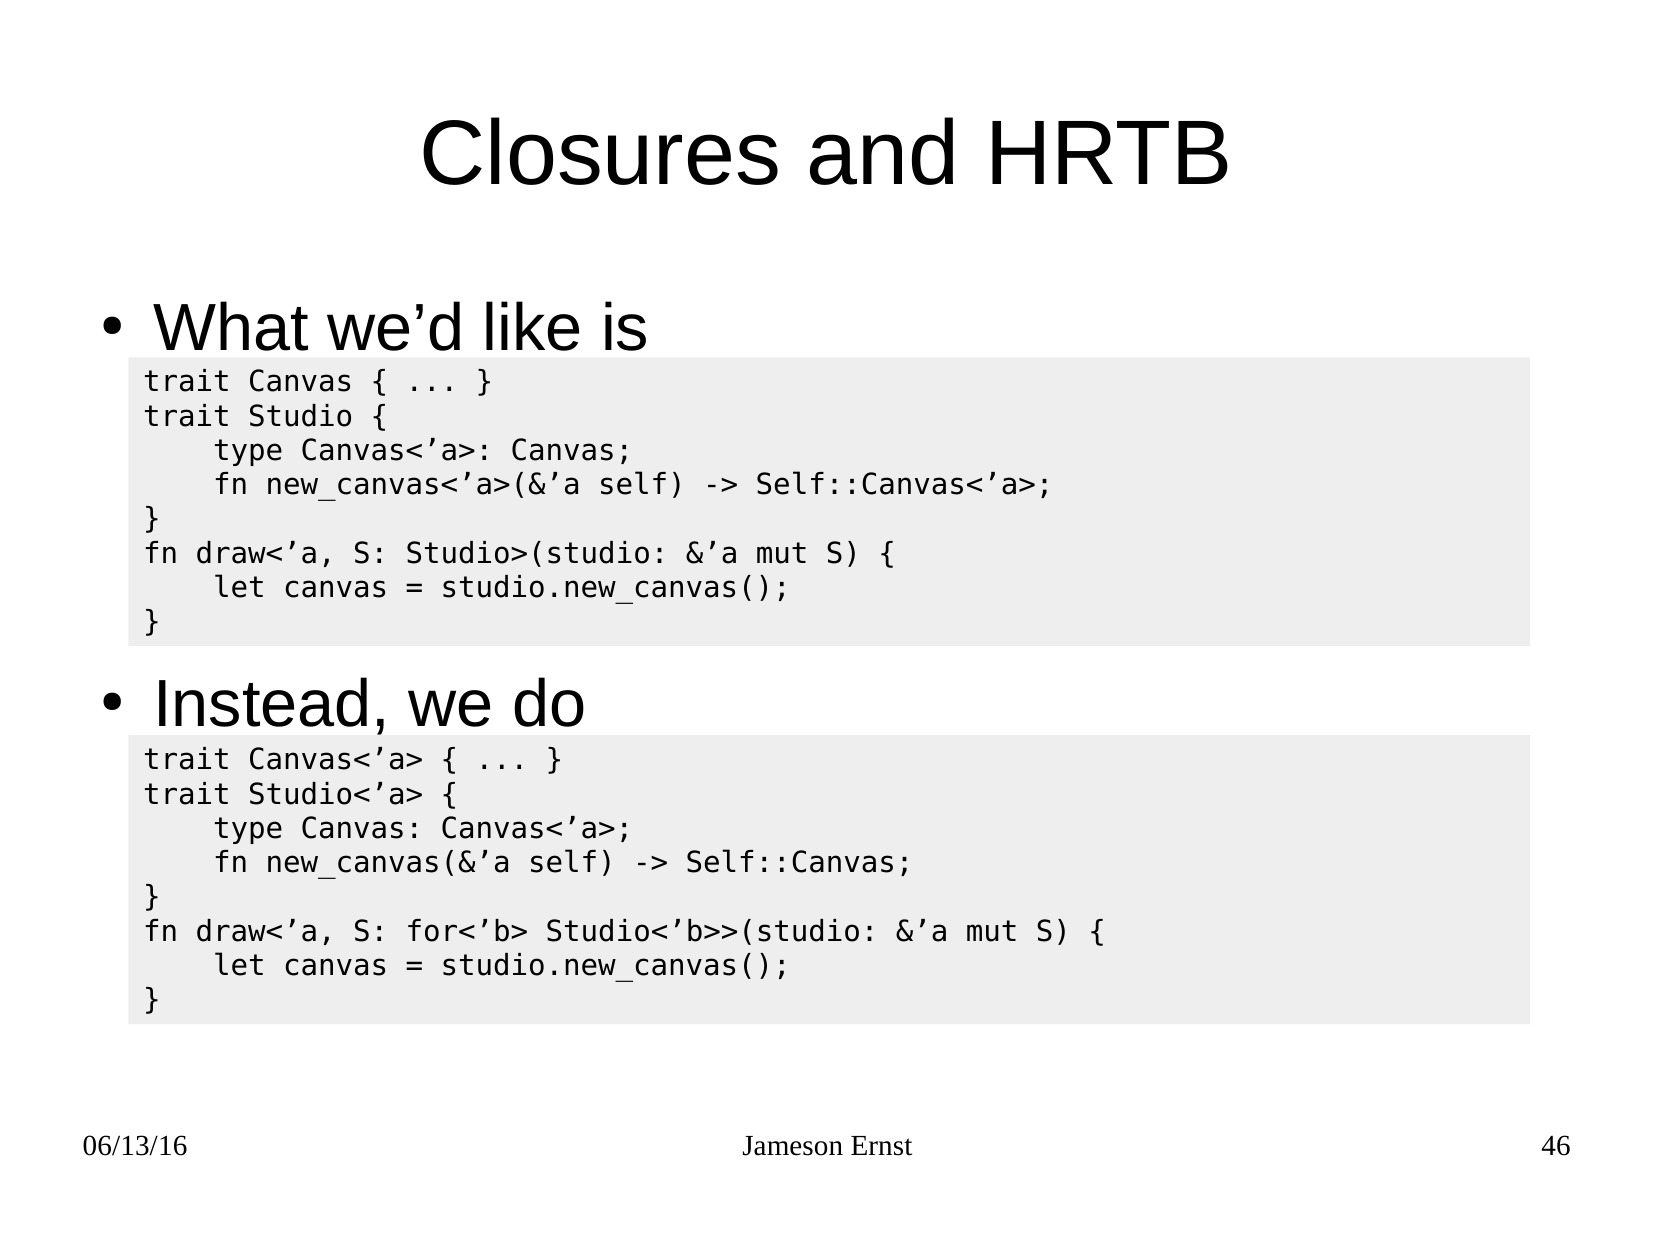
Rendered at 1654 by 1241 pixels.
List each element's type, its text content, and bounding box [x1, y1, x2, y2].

title Closures and HRTB [82, 49, 1571, 257]
text_box trait Canvas { ... } trait Studio { type Canvas<’a>: Canvas; fn new_canvas<’a>(&’a self) -> Self::Canvas<’a>; } fn draw<’a, S: Studio>(studio: &’a mut S) { let canvas = studio.new_canvas(); } [128, 357, 1531, 647]
list What we’d like is [82, 290, 1571, 634]
text_box trait Canvas<’a> { ... } trait Studio<’a> { type Canvas: Canvas<’a>; fn new_canvas(&’a self) -> Self::Canvas; } fn draw<’a, S: for<’b> Studio<’b>>(studio: &’a mut S) { let canvas = studio.new_canvas(); } [128, 735, 1531, 1025]
list Instead, we do [82, 665, 1571, 1009]
